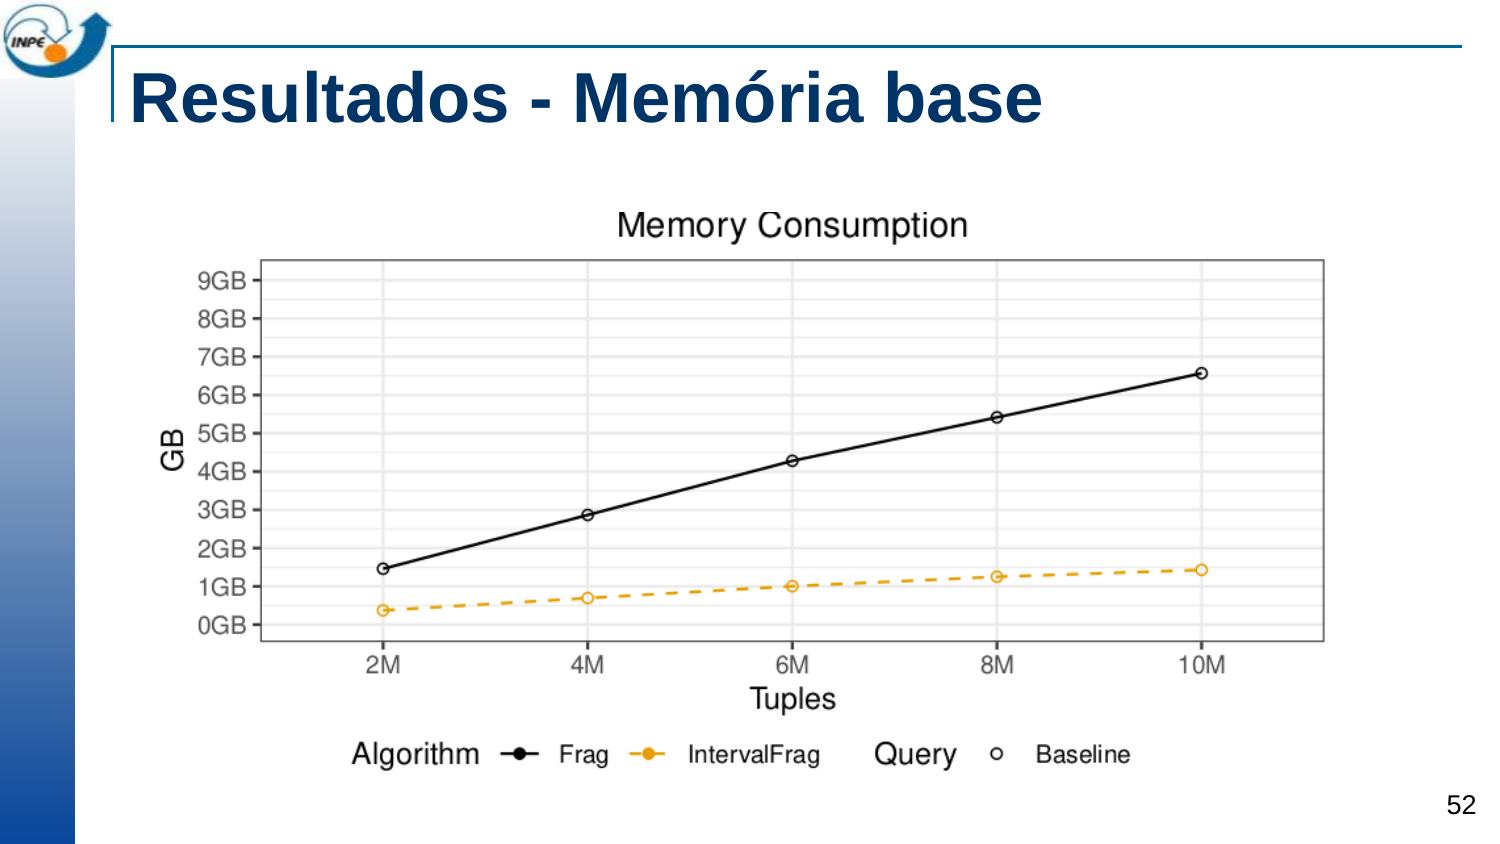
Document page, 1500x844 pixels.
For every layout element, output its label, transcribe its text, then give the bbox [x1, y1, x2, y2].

picture [149, 212, 1351, 780]
title Resultados - Memória base [112, 46, 1450, 141]
picture [0, 0, 113, 79]
slide_number <number> [1403, 779, 1494, 844]
